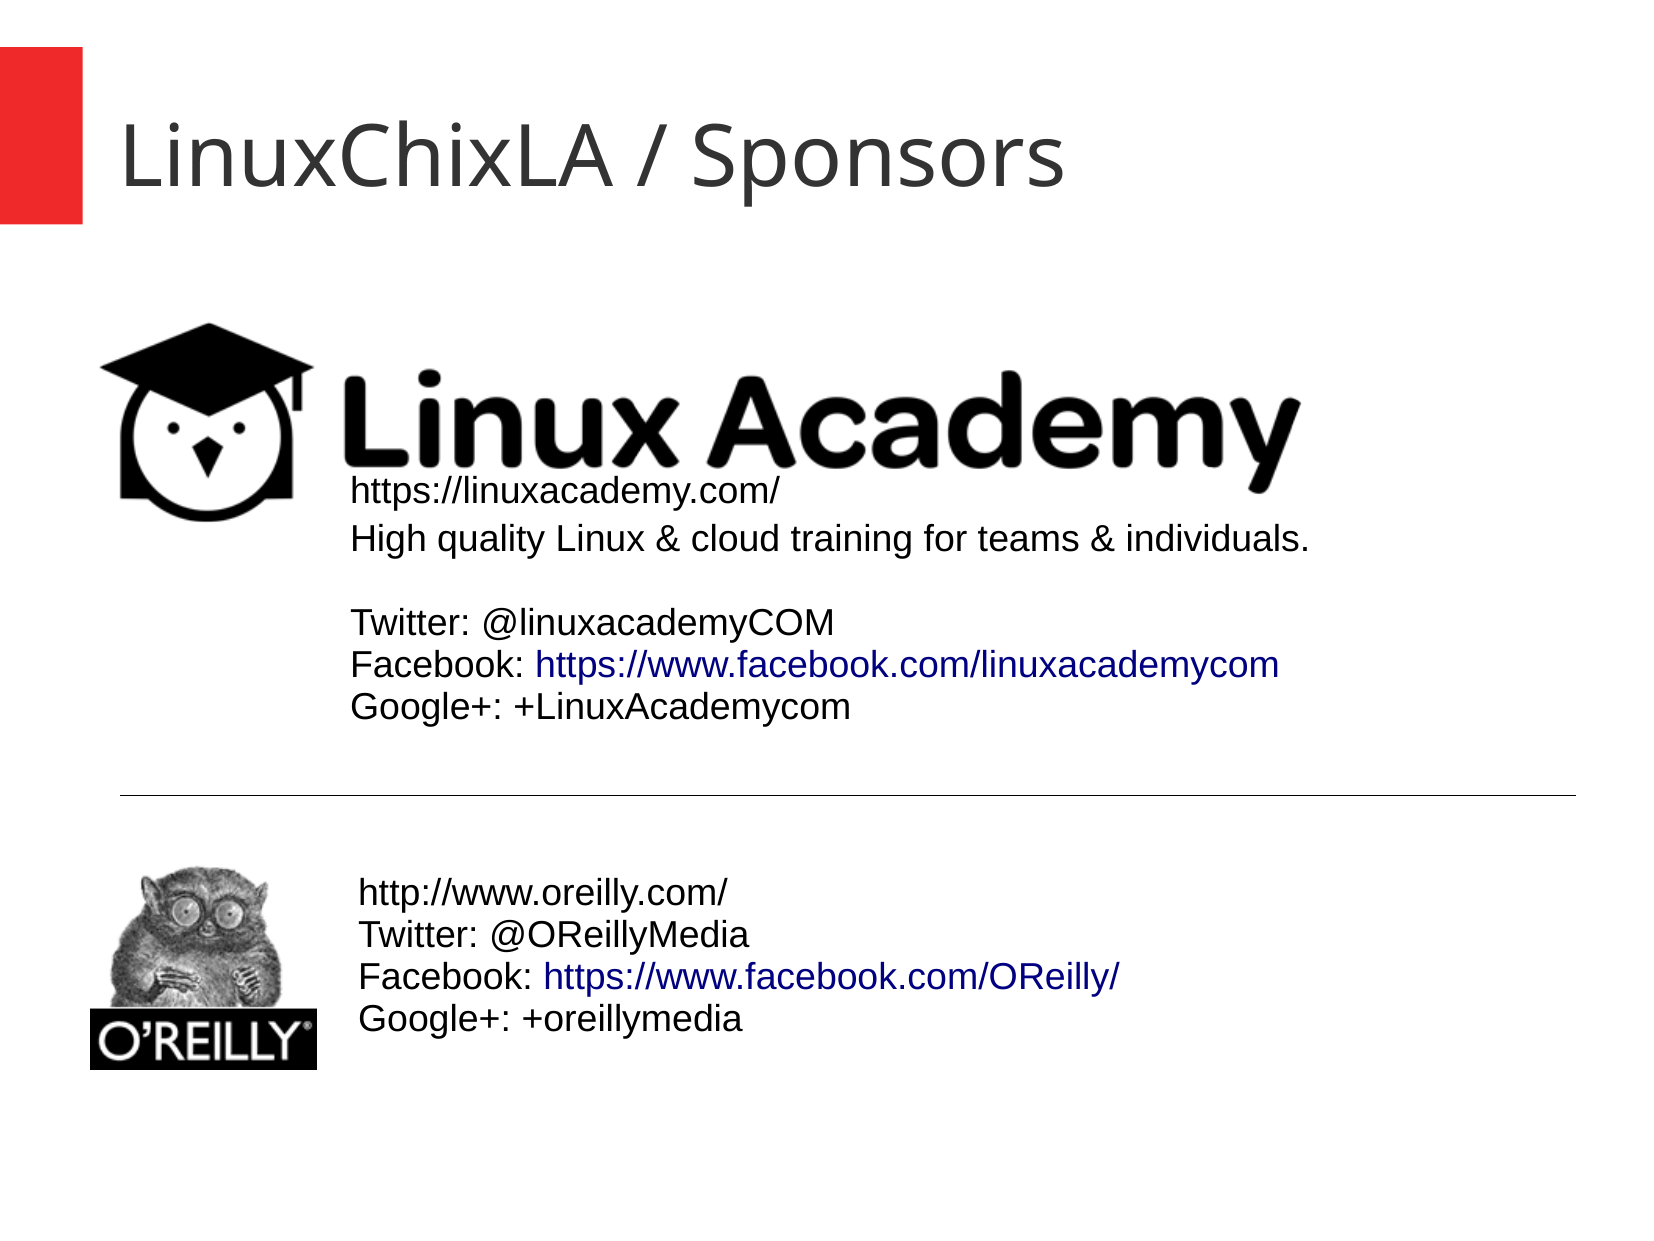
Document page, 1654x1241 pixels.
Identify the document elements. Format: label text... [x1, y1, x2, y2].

picture [75, 283, 1325, 556]
text_box http://www.oreilly.com/ Twitter: @OReillyMedia Facebook: https://www.facebook.com/OReilly/ Google+: +oreillymedia [343, 864, 1471, 1215]
text_box High quality Linux & cloud training for teams & individuals. Twitter: @linuxacademyCOM Facebook: https://www.facebook.com/linuxacademycom Google+: +LinuxAcademycom [335, 510, 1386, 736]
text_box https://linuxacademy.com/ [335, 462, 876, 510]
picture [90, 860, 317, 1070]
title LinuxChixLA / Sponsors [118, 49, 1571, 257]
